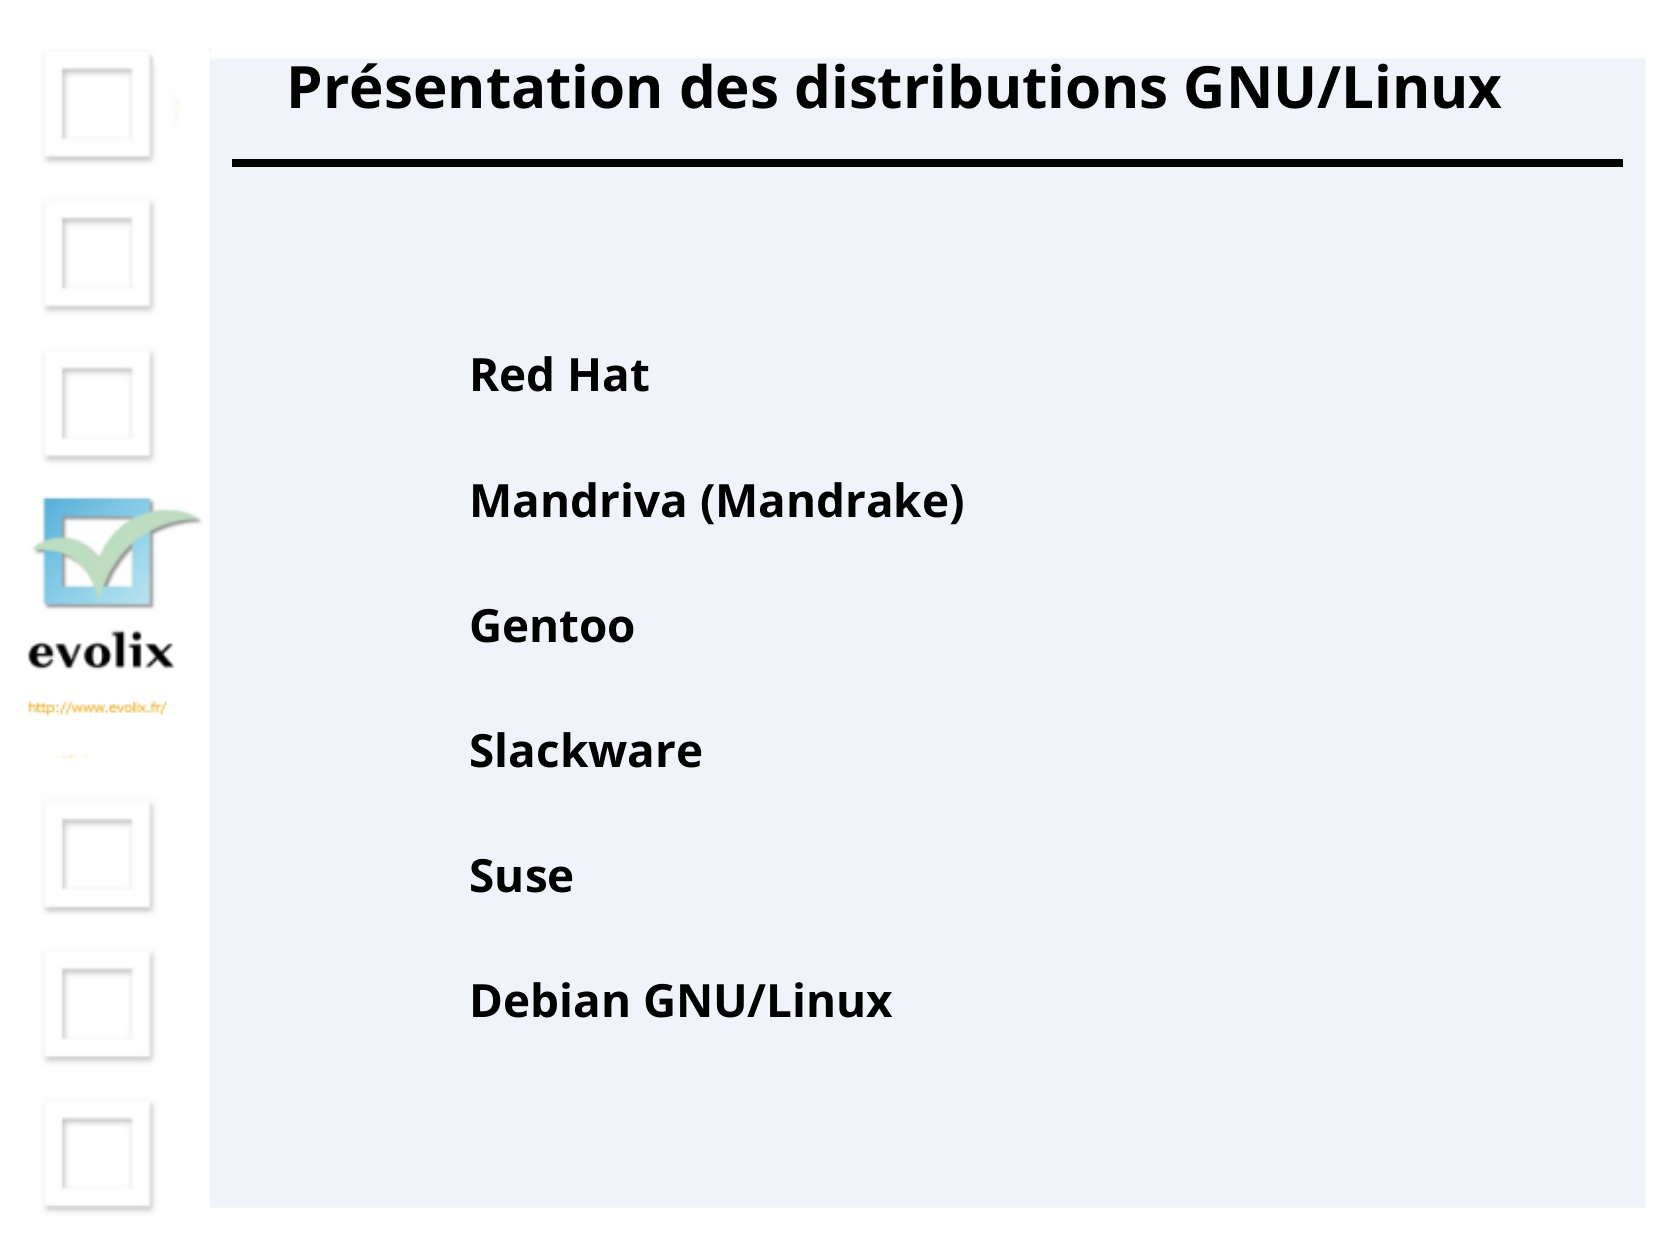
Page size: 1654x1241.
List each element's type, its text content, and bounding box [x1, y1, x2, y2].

title Présentation des distributions GNU/Linux [104, 24, 1654, 148]
text_box Red Hat Mandriva (Mandrake) Gentoo Slackware Suse Debian GNU/Linux [395, 280, 1654, 1157]
picture [0, 49, 1654, 1218]
